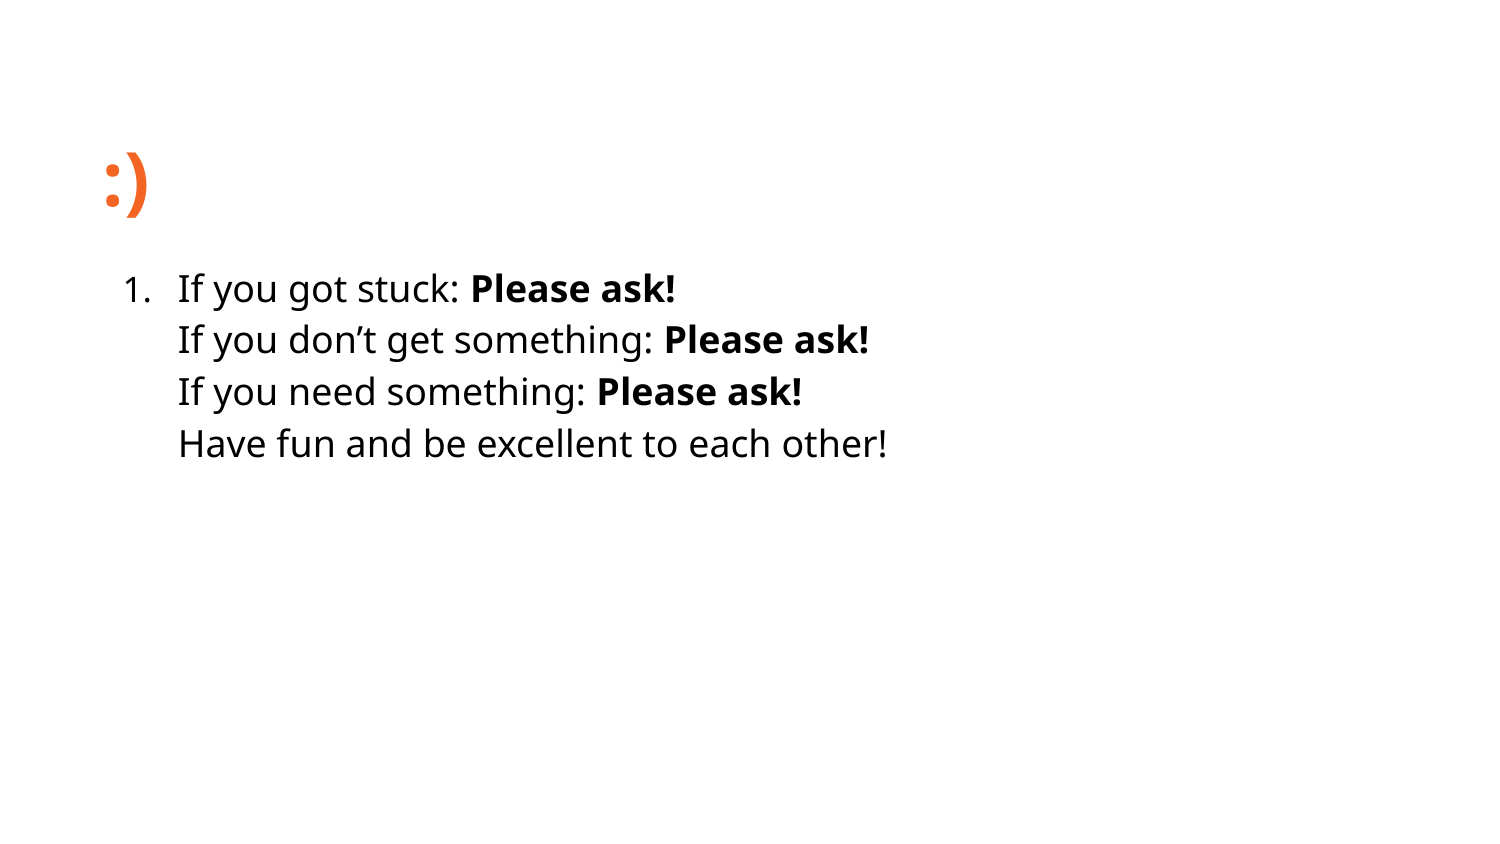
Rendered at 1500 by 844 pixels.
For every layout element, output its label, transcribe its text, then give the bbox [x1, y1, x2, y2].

title If you got stuck: Please ask! If you don’t get something: Please ask! If you need something: Please ask! Have fun and be excellent to each other! [87, 242, 941, 569]
title :) [87, 116, 941, 242]
